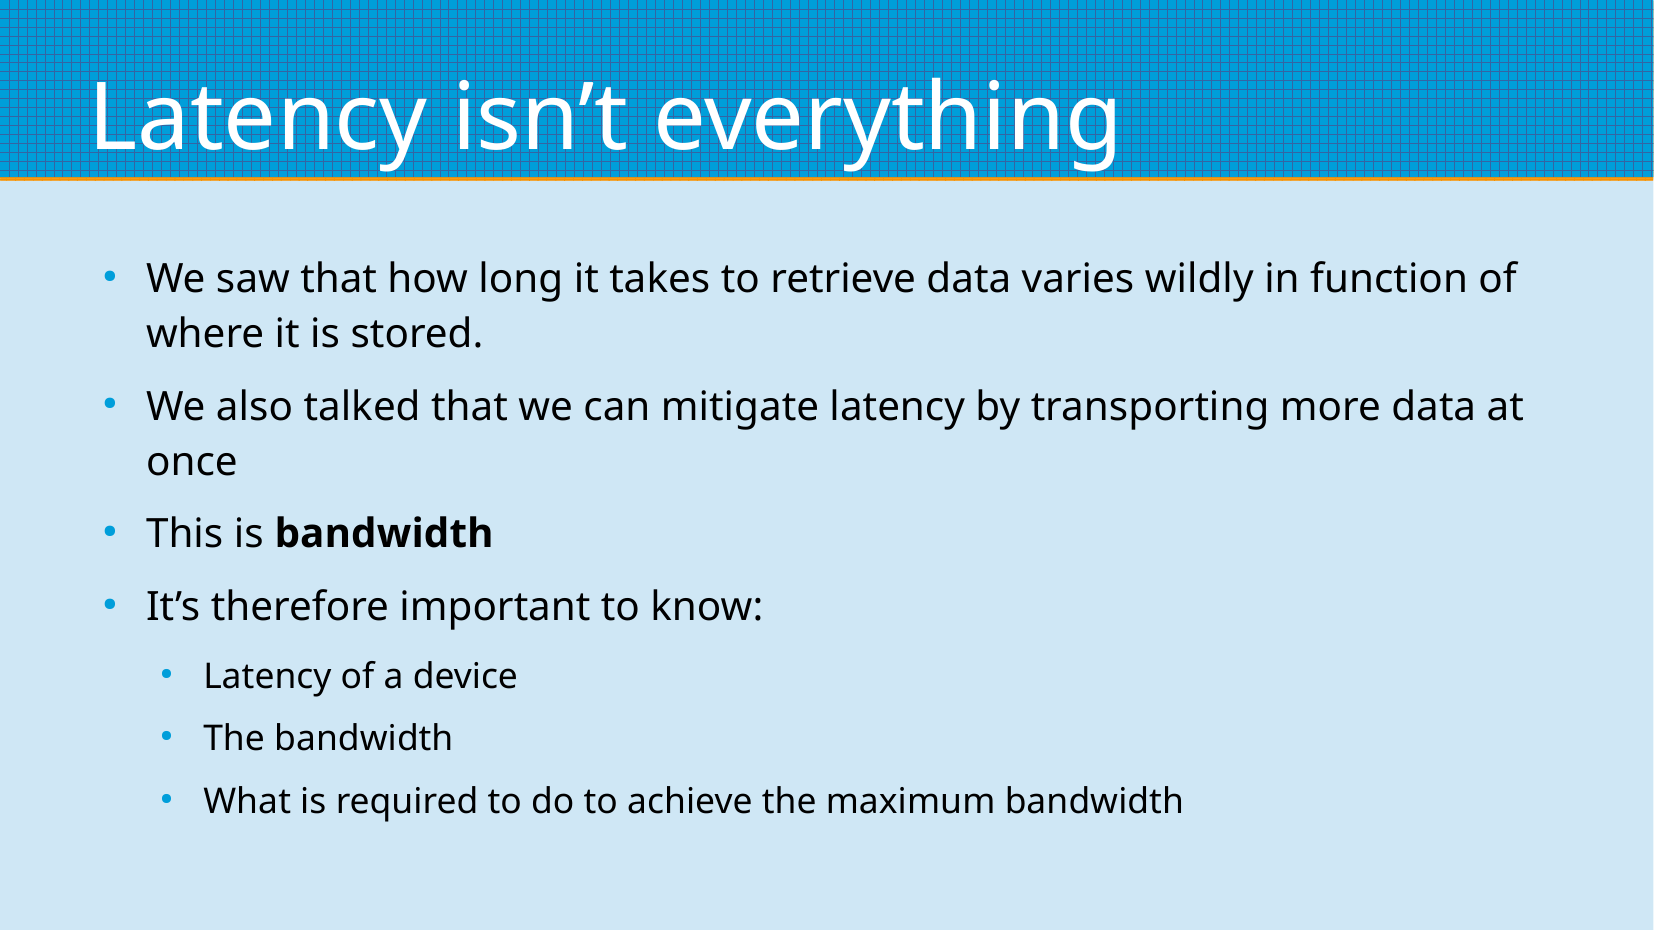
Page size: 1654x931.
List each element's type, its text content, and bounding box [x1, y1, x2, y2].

list We saw that how long it takes to retrieve data varies wildly in function of where it is stored. We also talked that we can mitigate latency by transporting more data at once This is bandwidth It’s therefore important to know: Latency of a device The bandwidth What is required to do to achieve the maximum bandwidth [88, 249, 1565, 826]
title Latency isn’t everything [88, 14, 1565, 178]
